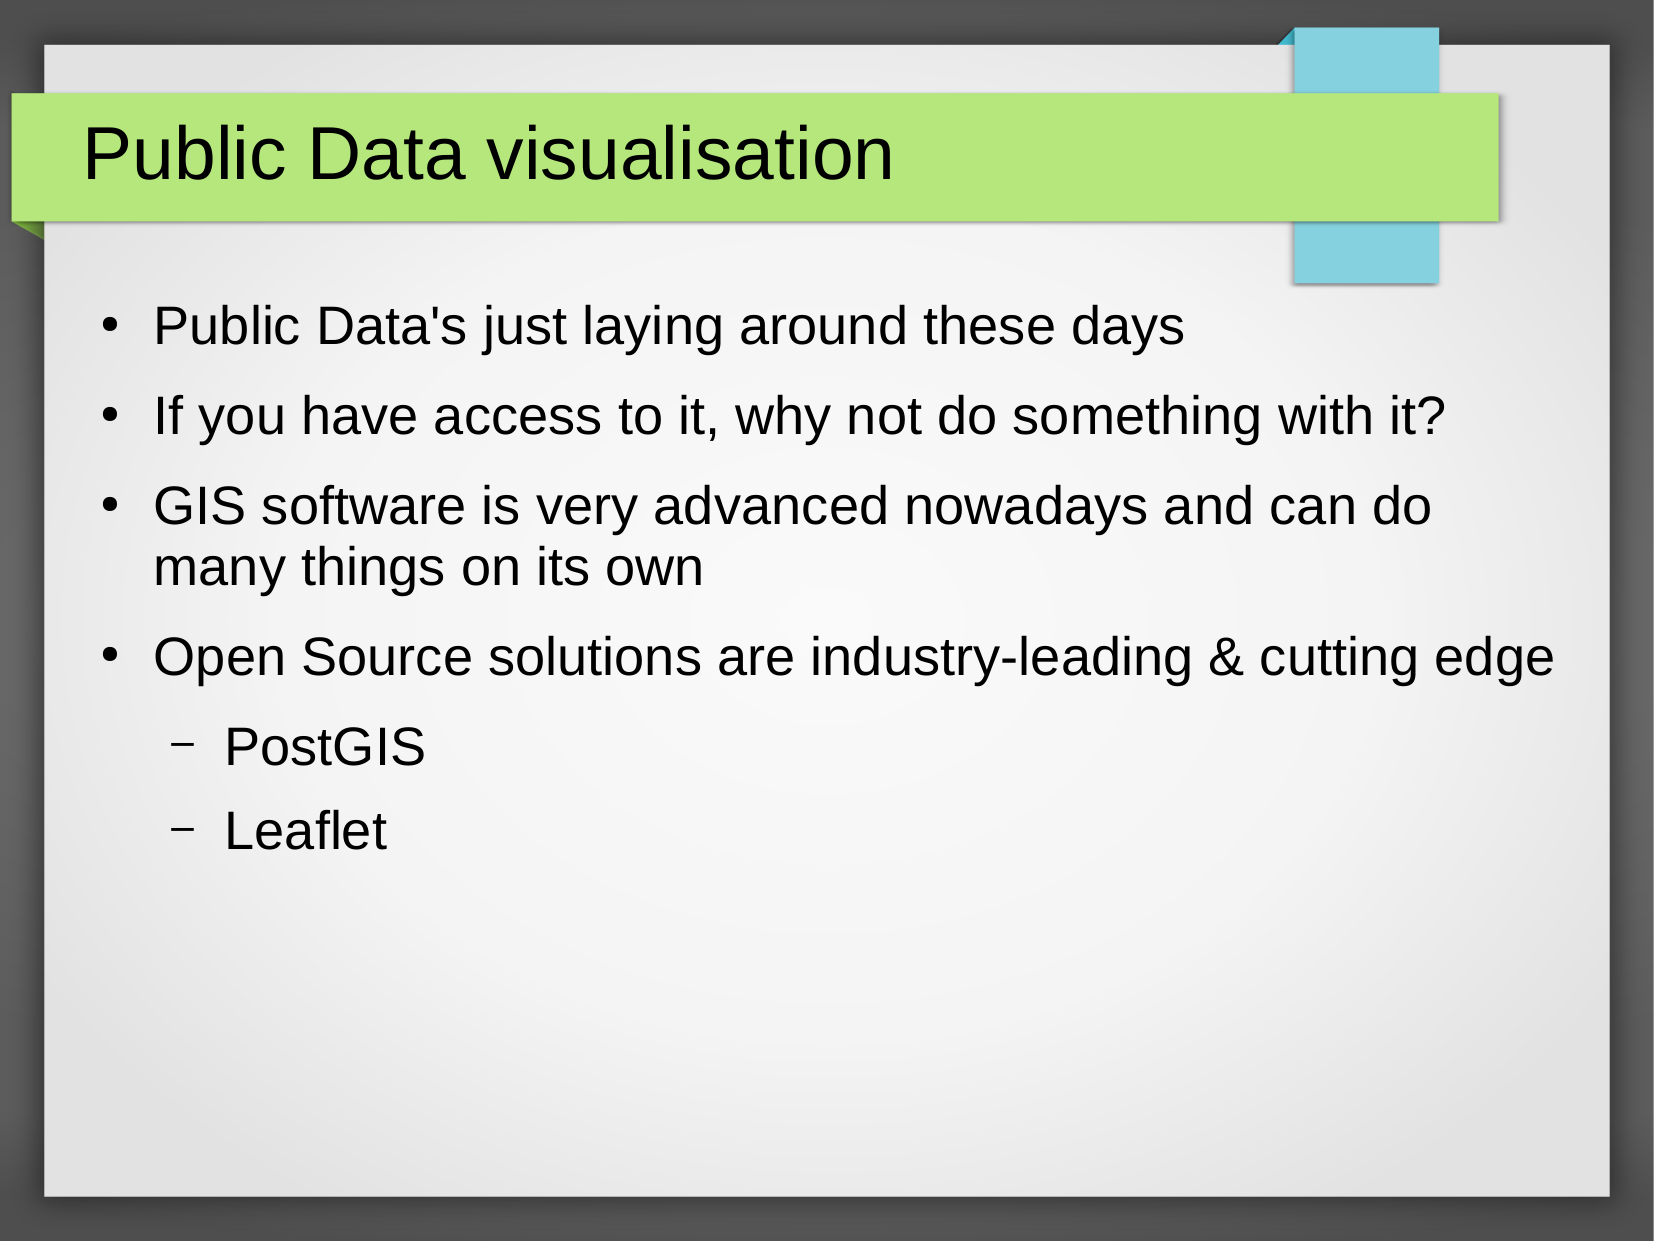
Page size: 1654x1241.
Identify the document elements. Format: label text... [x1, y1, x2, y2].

list Public Data's just laying around these days If you have access to it, why not do something with it? GIS software is very advanced nowadays and can do many things on its own Open Source solutions are industry-leading & cutting edge PostGIS Leaflet [82, 295, 1571, 1015]
title Public Data visualisation [82, 94, 1264, 213]
picture [0, 0, 1654, 1241]
